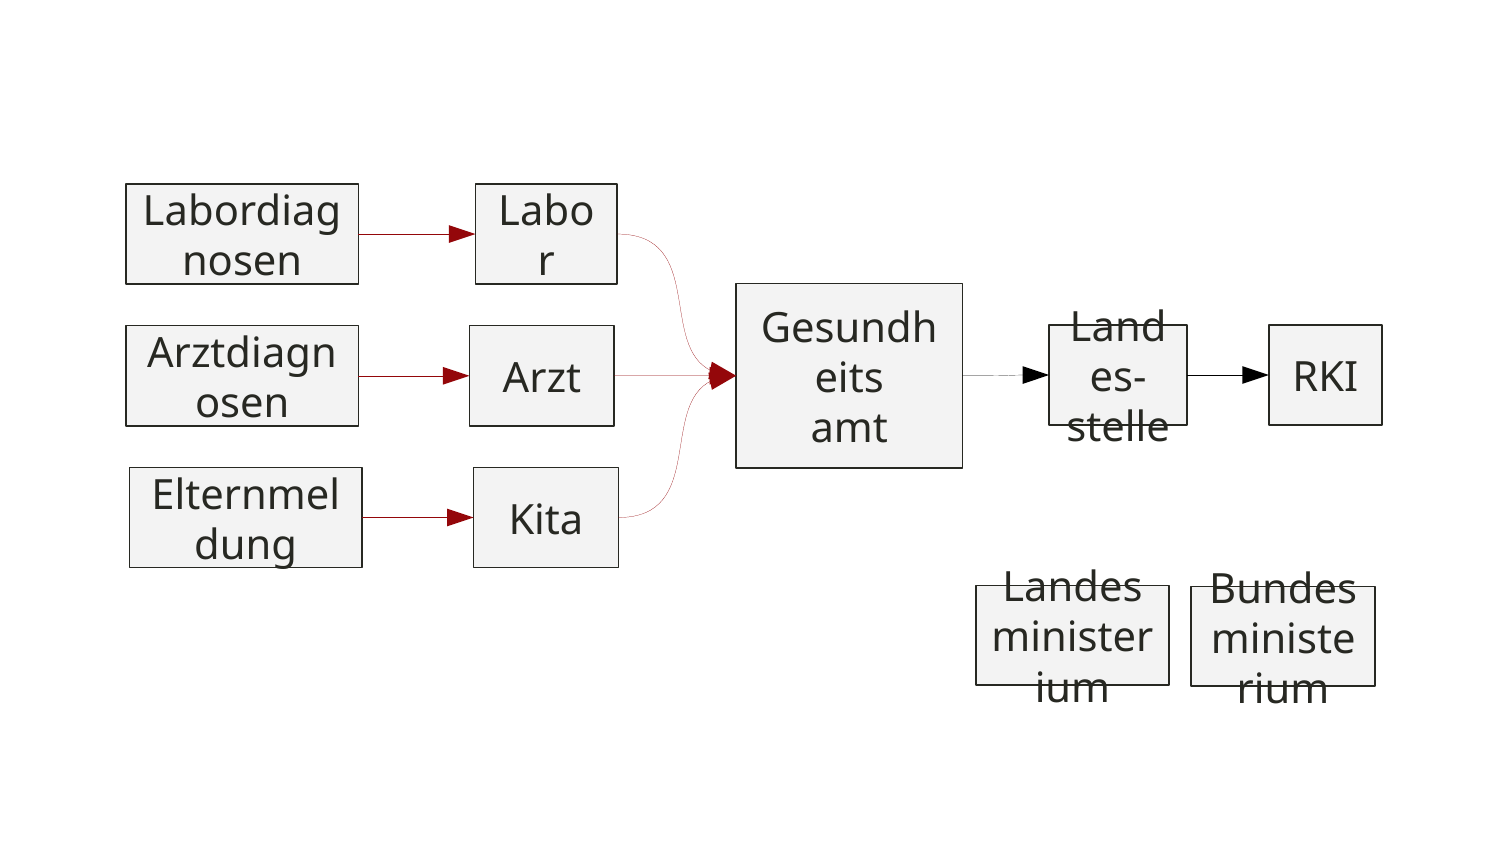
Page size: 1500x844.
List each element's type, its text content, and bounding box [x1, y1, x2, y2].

text_box Arzt [469, 325, 615, 426]
text_box Landes-stelle [1049, 324, 1188, 426]
text_box Labor [475, 183, 618, 285]
text_box Arztdiagnosen [125, 325, 359, 426]
text_box Gesundheits amt [736, 283, 963, 469]
text_box Kita [473, 467, 619, 568]
text_box Bundes ministerium [1191, 586, 1376, 687]
text_box Labordiagnosen [125, 183, 359, 285]
text_box Elternmeldung [129, 467, 363, 568]
text_box Landes ministerium [976, 585, 1169, 686]
text_box RKI [1268, 324, 1382, 426]
